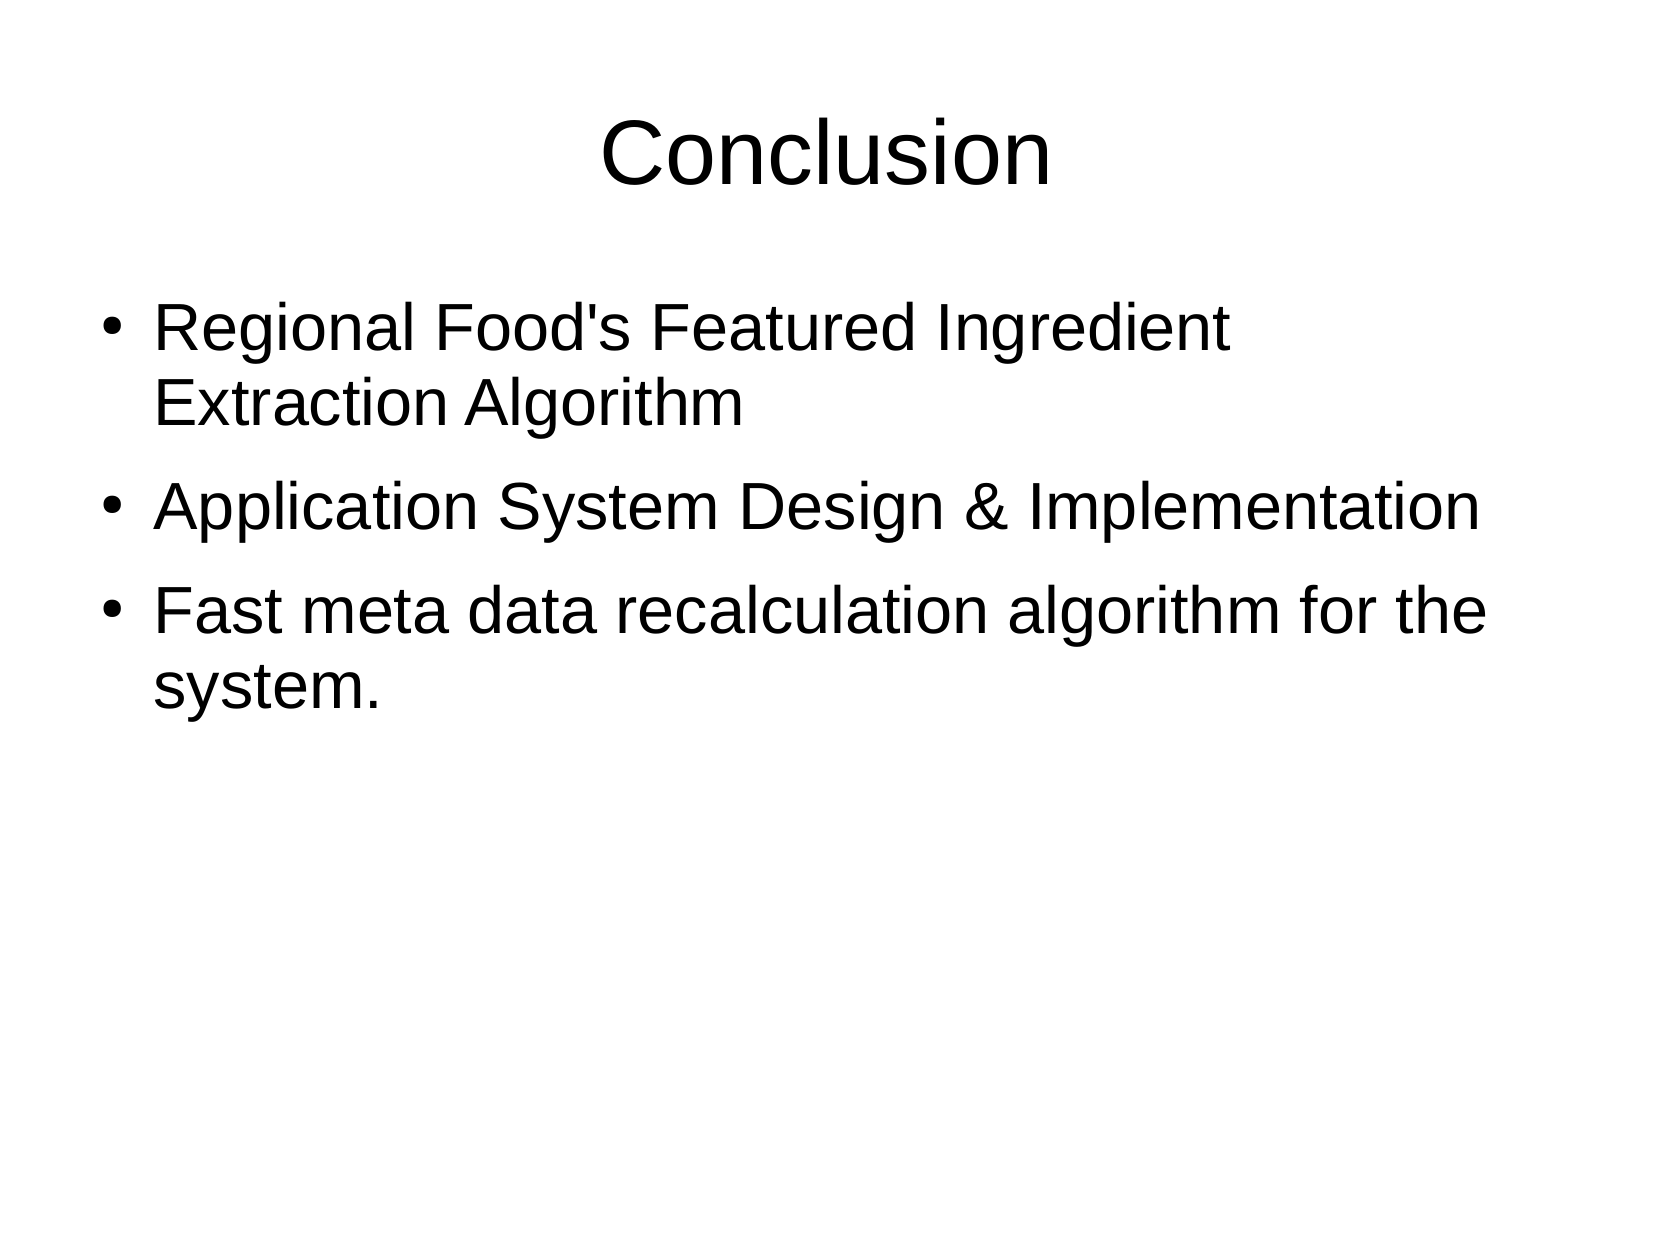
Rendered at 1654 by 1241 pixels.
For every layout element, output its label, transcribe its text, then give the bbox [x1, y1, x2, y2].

list Regional Food's Featured Ingredient Extraction Algorithm Application System Design & Implementation Fast meta data recalculation algorithm for the system. [82, 290, 1538, 1010]
title Conclusion [82, 49, 1571, 257]
